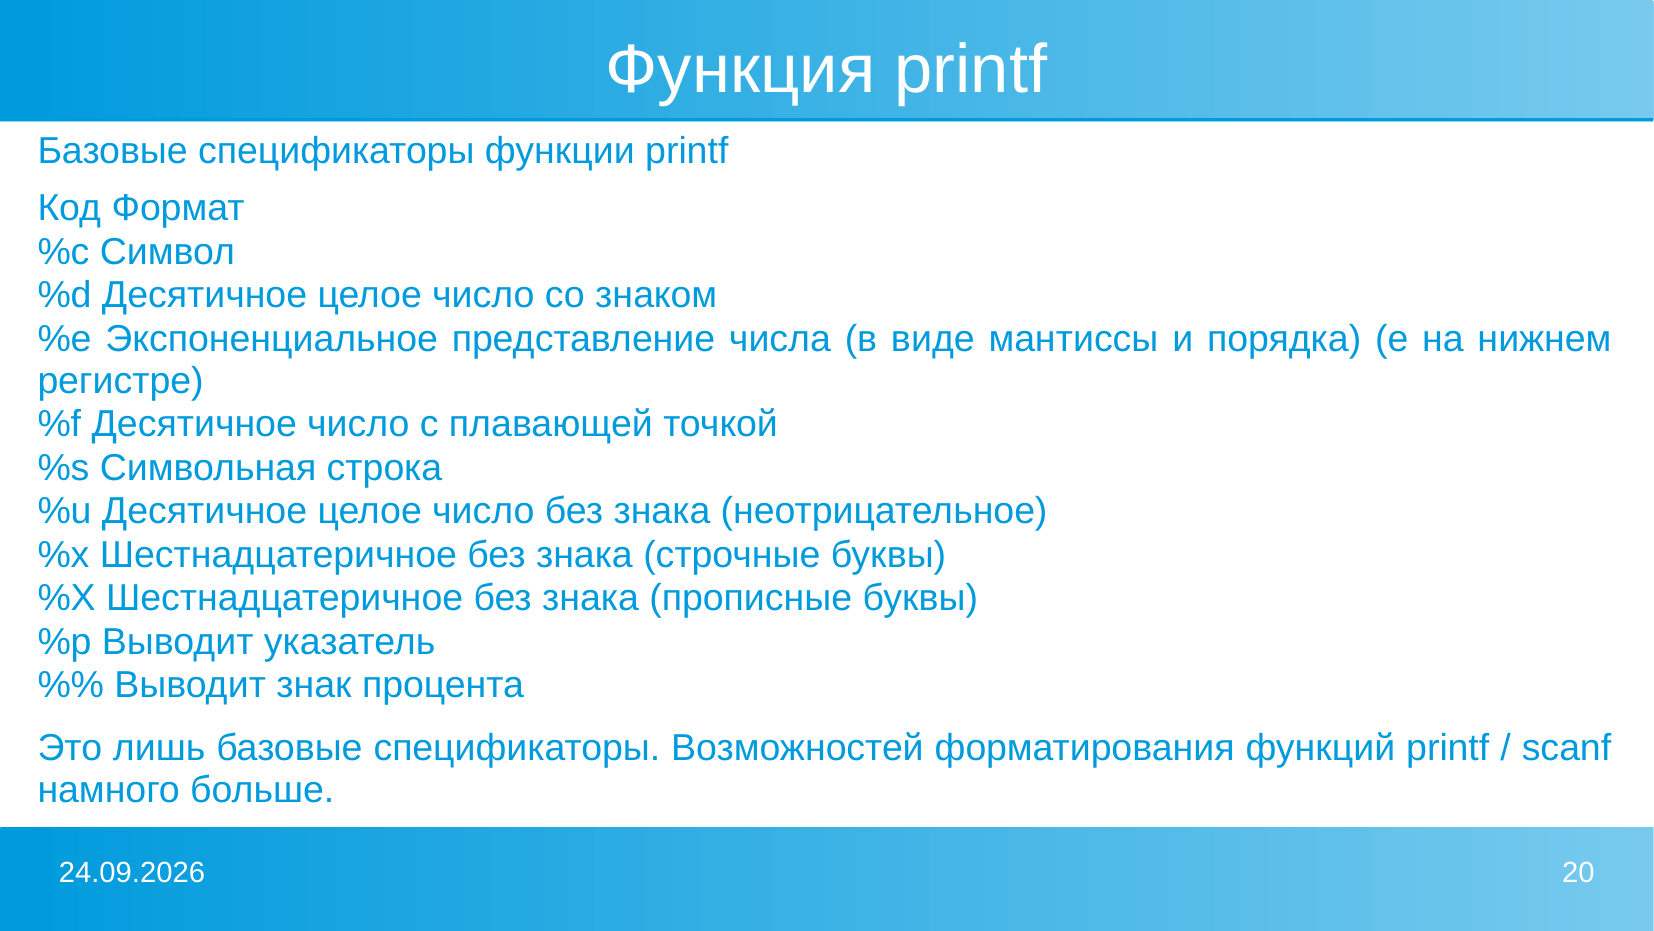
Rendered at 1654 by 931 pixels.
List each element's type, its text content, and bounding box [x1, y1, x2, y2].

list Базовые спецификаторы функции printf Код Формат %с Символ %d Десятичное целое число со знаком %e Экспоненциальное представление числа (в виде мантиссы и порядка) (e на нижнем регистре) %f Десятичное число с плавающей точкой %s Символьная строка %u Десятичное целое число без знака (неотрицательное) %x Шестнадцатеричное без знака (строчные буквы) %X Шестнадцатеричное без знака (прописные буквы) %p Выводит указатель %% Выводит знак процента Это лишь базовые спецификаторы. Возможностей форматирования функций printf / scanf намного больше. [37, 129, 1613, 814]
title Функция printf [59, 29, 1595, 108]
